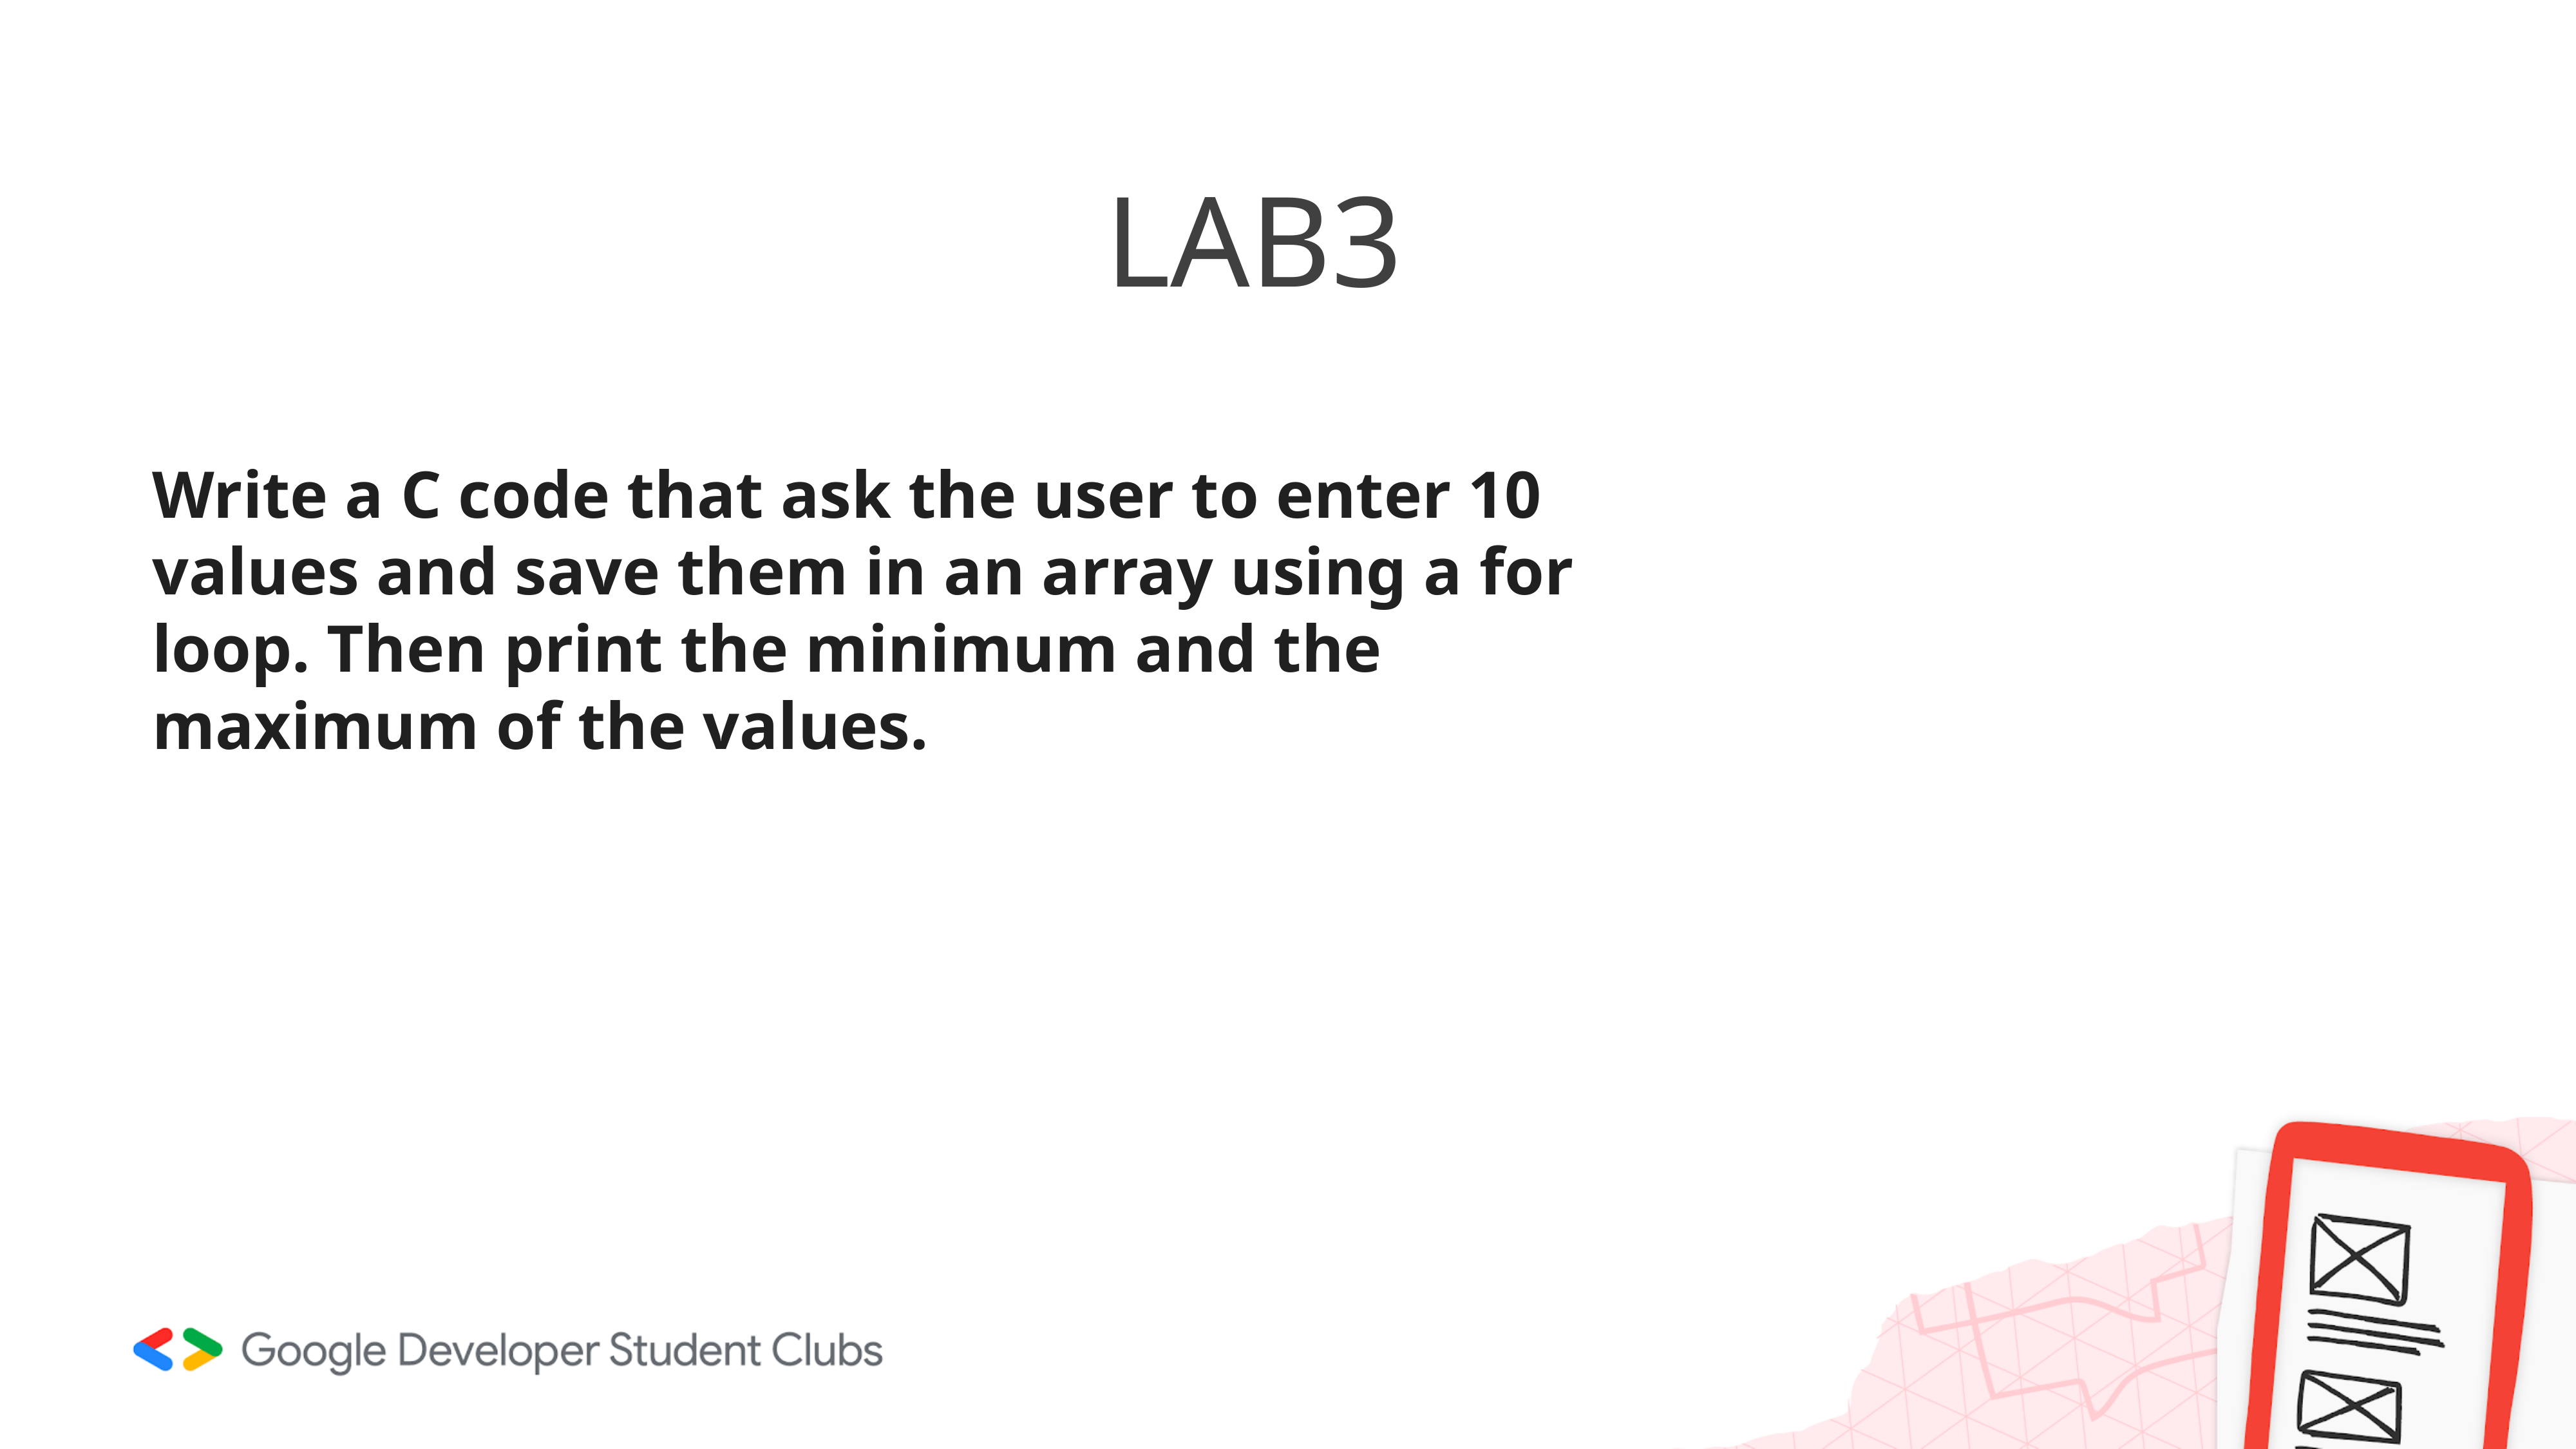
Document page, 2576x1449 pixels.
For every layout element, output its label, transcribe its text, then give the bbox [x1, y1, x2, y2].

title LAB3 [94, 136, 2414, 430]
picture [0, 0, 2576, 1449]
list Write a C code that ask the user to enter 10 values and save them in an array using a for loop. Then print the minimum and the maximum of the values. [142, 444, 1604, 1294]
